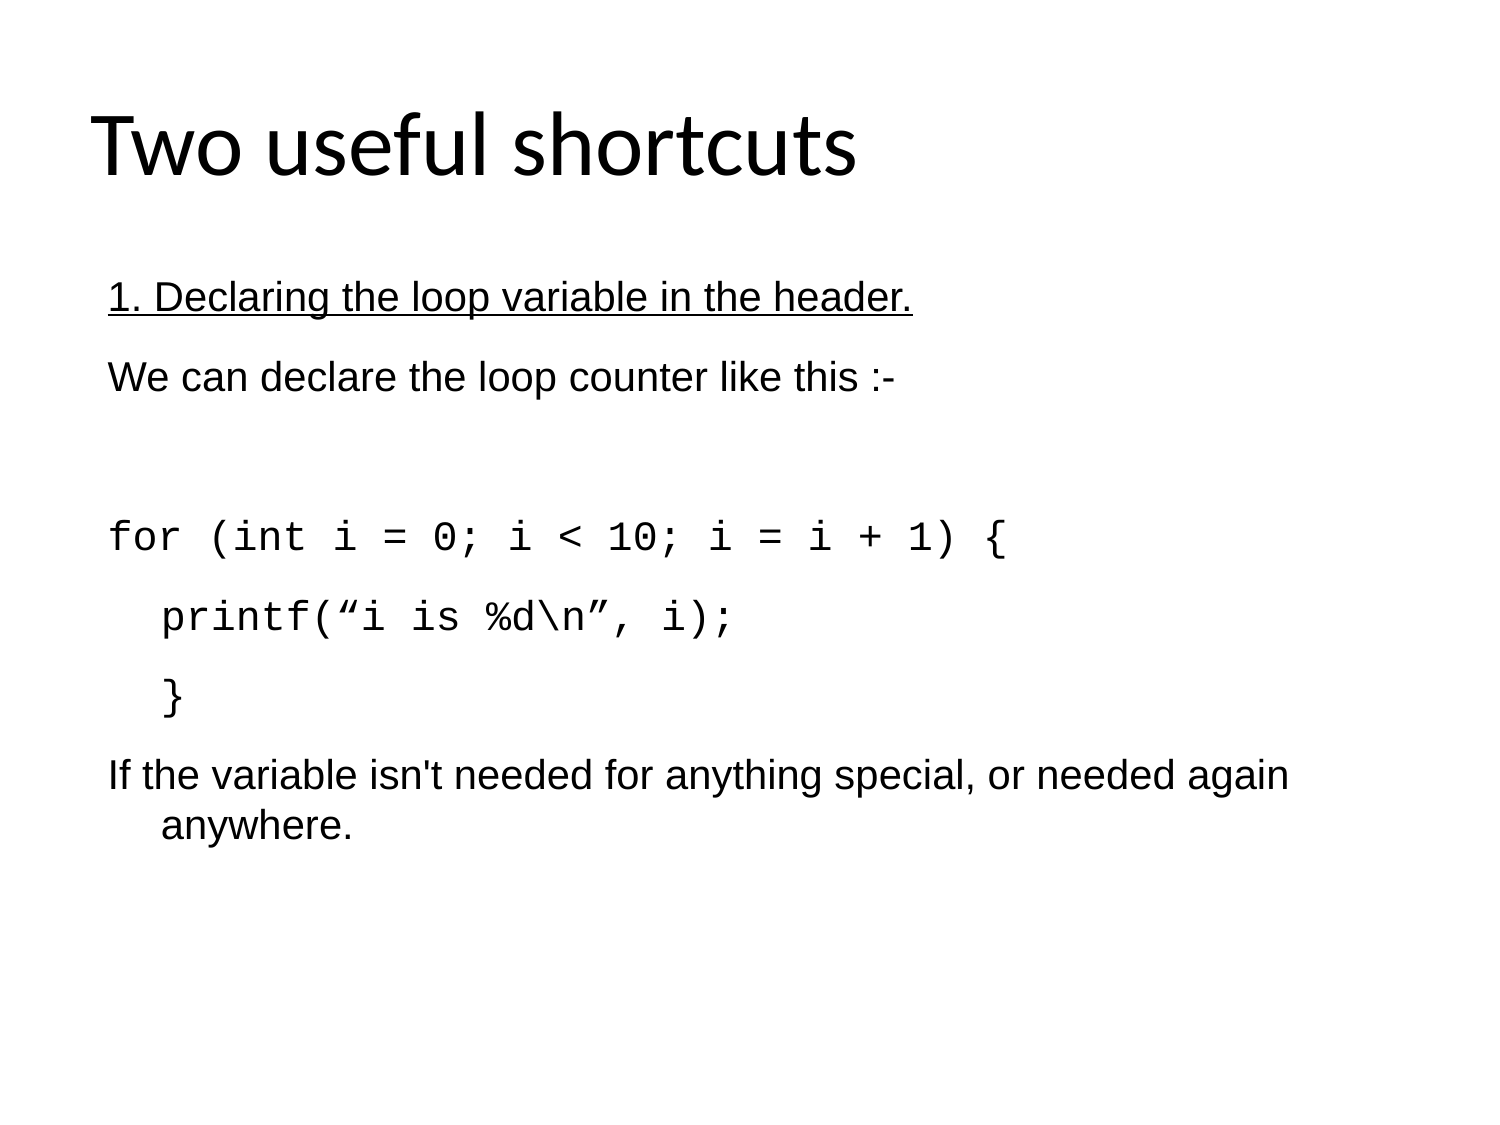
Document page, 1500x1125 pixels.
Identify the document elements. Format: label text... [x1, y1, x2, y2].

title Two useful shortcuts [75, 45, 1425, 233]
list 1. Declaring the loop variable in the header. We can declare the loop counter like this :- for (int i = 0; i < 10; i = i + 1) { printf(“i is %d\n”, i); } If the variable isn't needed for anything special, or needed again anywhere. [75, 262, 1425, 1005]
